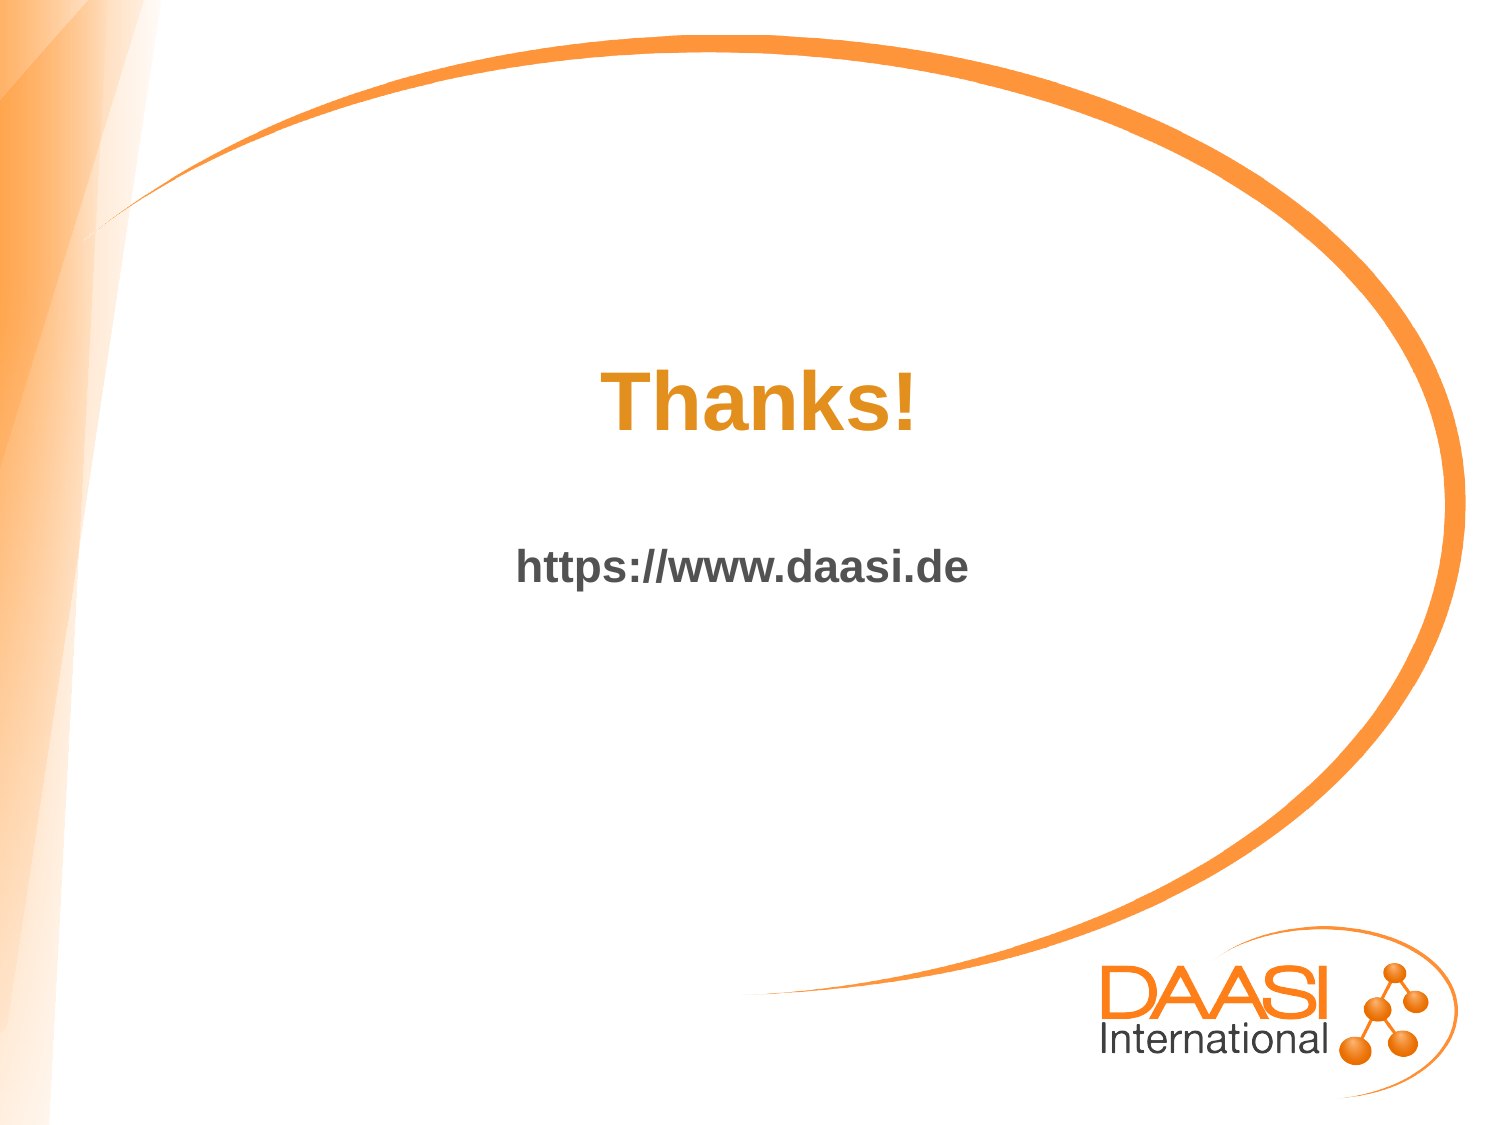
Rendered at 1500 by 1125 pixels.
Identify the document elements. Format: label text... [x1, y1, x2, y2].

title Thanks! [197, 308, 1323, 497]
title https://www.daasi.de [179, 472, 1306, 661]
picture [0, 35, 1500, 1099]
